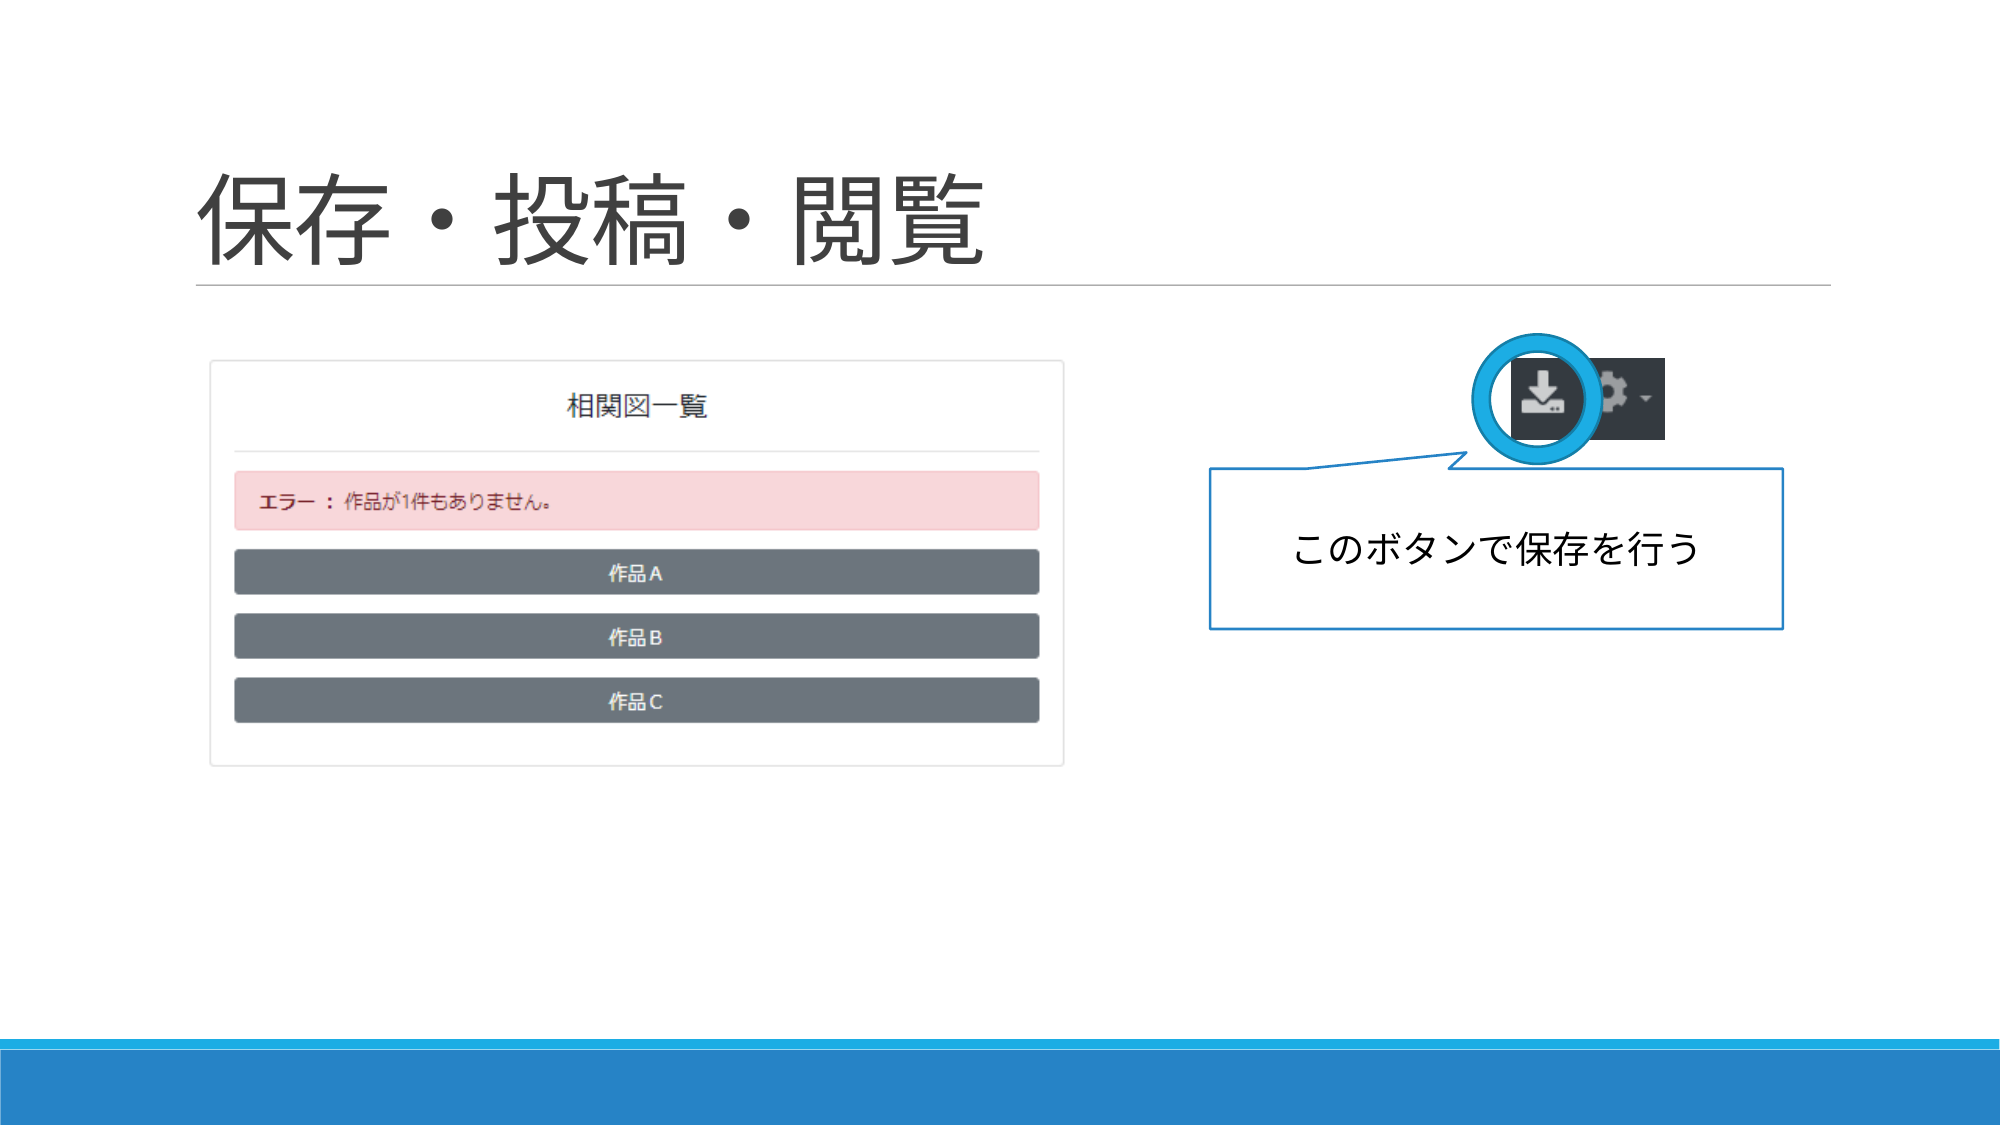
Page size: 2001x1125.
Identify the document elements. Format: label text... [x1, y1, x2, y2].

title 保存・投稿・閲覧 [180, 47, 1830, 285]
picture [180, 346, 1096, 792]
text_box [1472, 334, 1603, 464]
text_box このボタンで保存を行う [1210, 452, 1783, 629]
picture [1589, 358, 1665, 440]
picture [1511, 358, 1584, 440]
